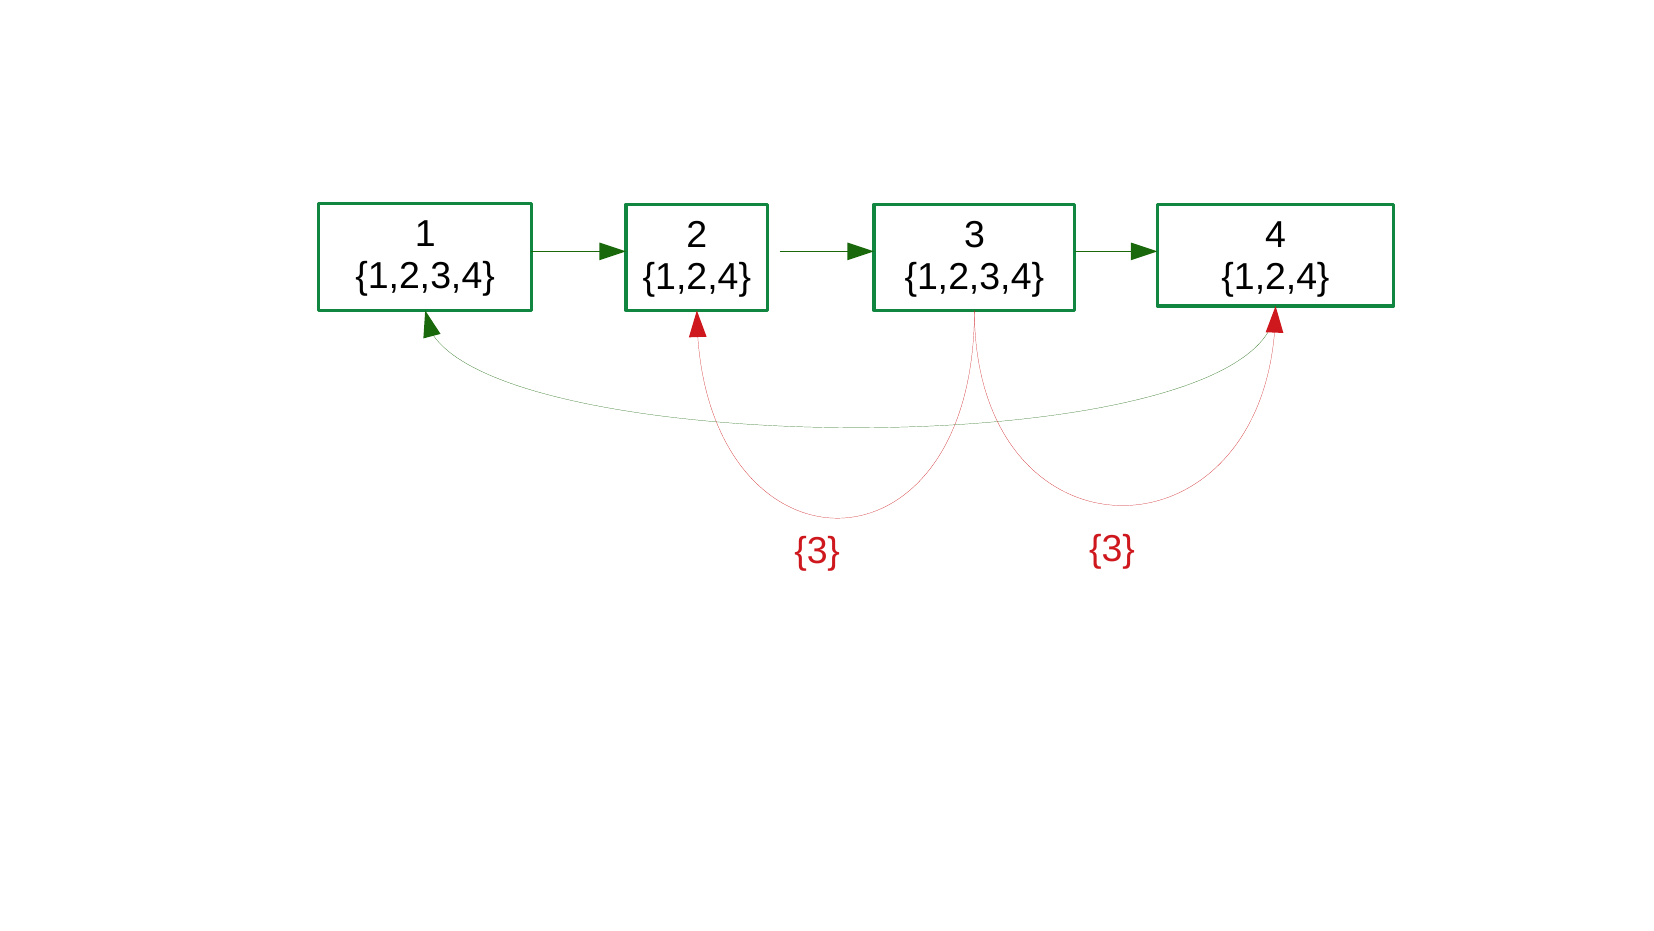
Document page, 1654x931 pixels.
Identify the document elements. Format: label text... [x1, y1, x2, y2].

text_box {3} [779, 521, 855, 579]
text_box {3} [1074, 519, 1150, 577]
text_box 1 {1,2,3,4} [318, 203, 532, 311]
text_box 2 {1,2,4} [625, 204, 768, 311]
text_box 3 {1,2,3,4} [874, 204, 1075, 311]
text_box 4 {1,2,4} [1157, 204, 1394, 307]
